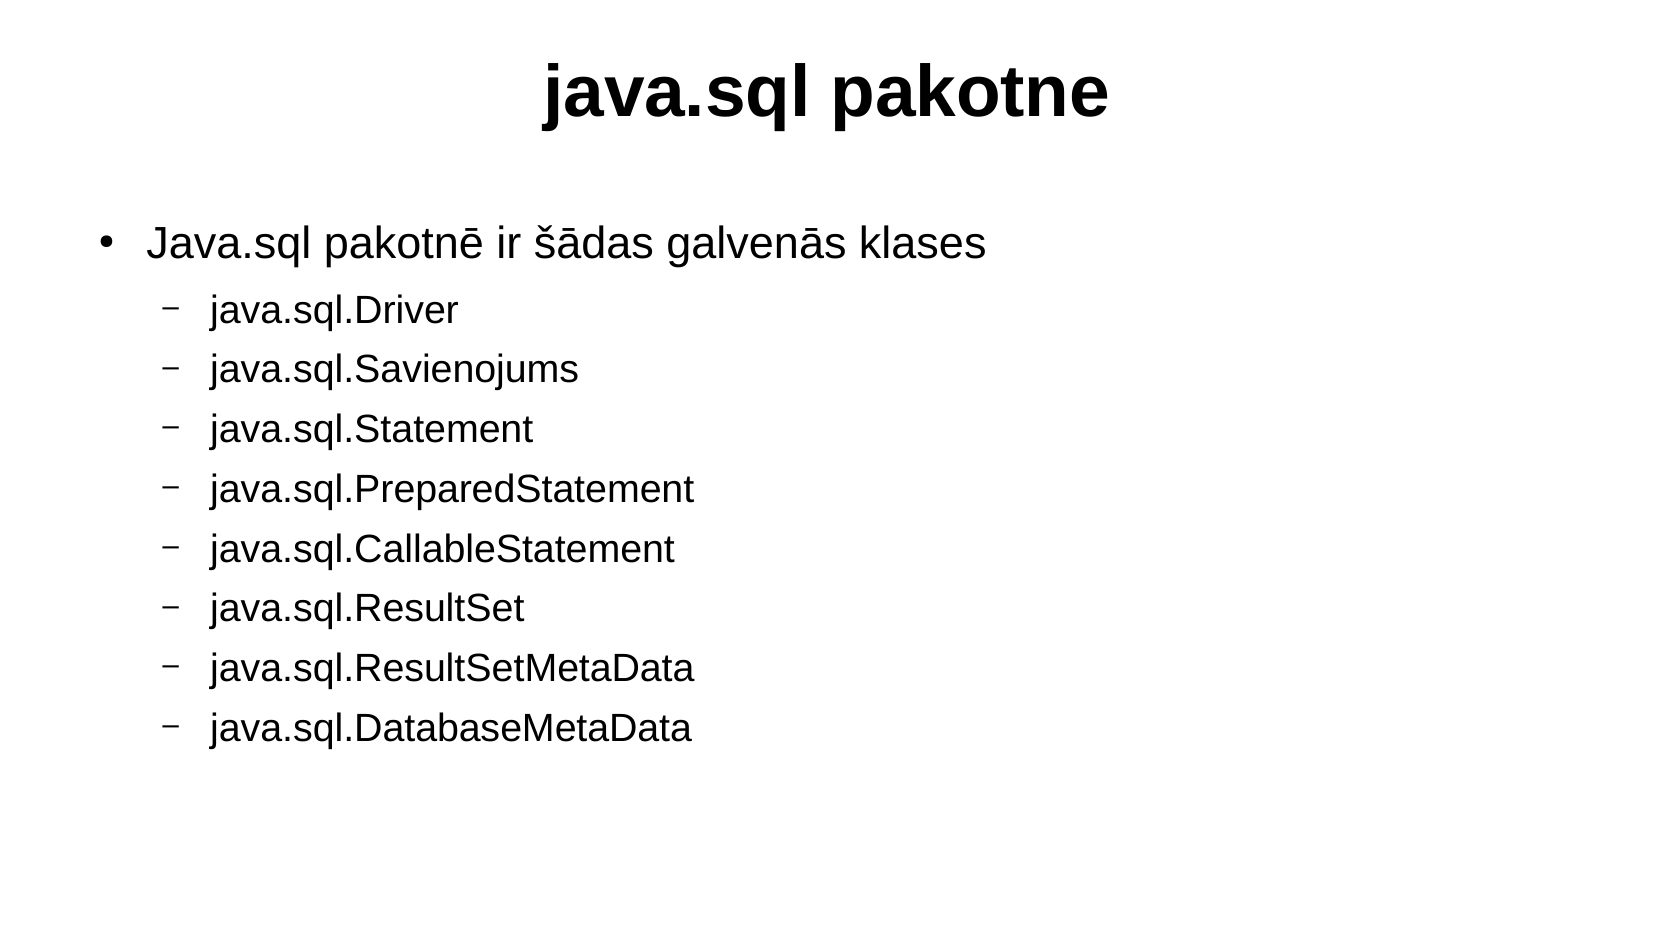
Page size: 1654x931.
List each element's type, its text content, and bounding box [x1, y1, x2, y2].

title java.sql pakotne [82, 37, 1571, 147]
list Java.sql pakotnē ir šādas galvenās klases java.sql.Driver java.sql.Savienojums java.sql.Statement java.sql.PreparedStatement java.sql.CallableStatement java.sql.ResultSet java.sql.ResultSetMetaData java.sql.DatabaseMetaData [82, 217, 1538, 758]
